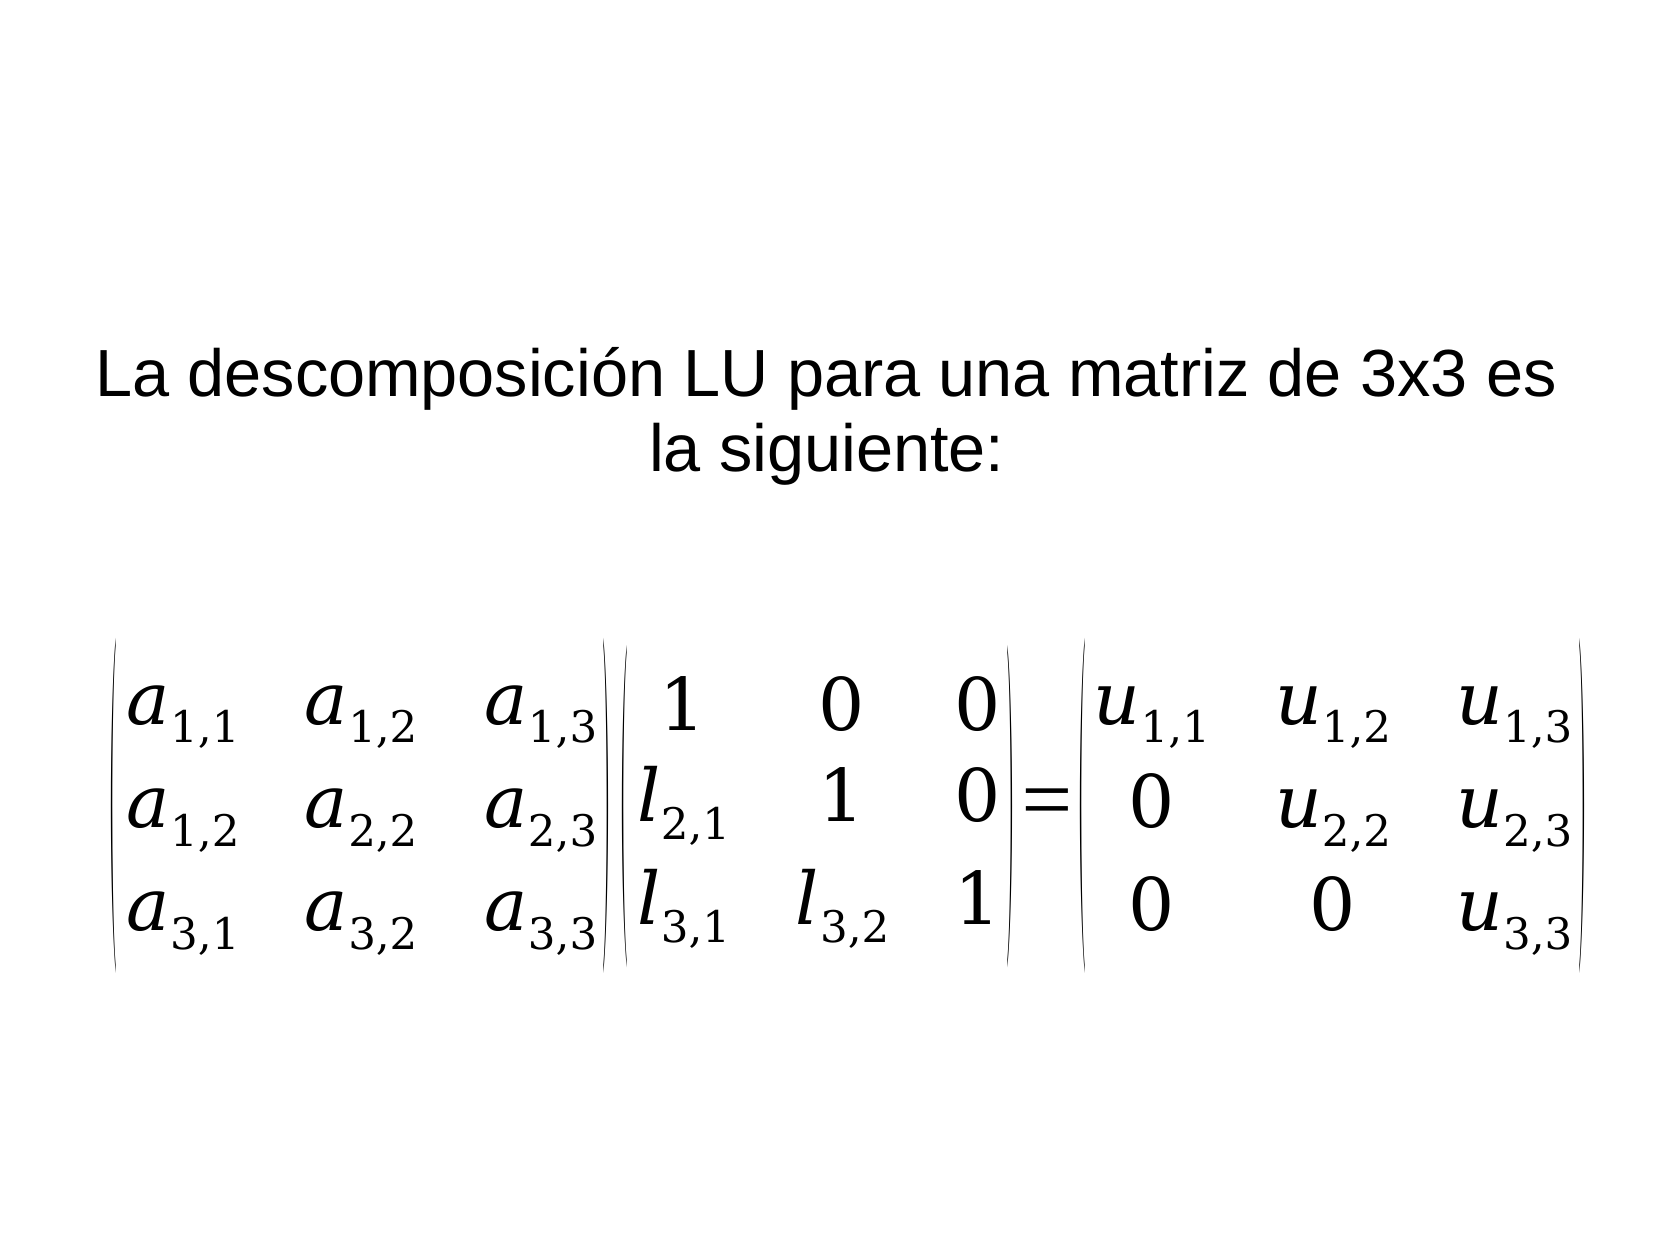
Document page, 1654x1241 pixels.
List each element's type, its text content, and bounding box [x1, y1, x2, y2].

subtitle La descomposición LU para una matriz de 3x3 es la siguiente: [82, 290, 1571, 532]
chart [102, 635, 1595, 975]
